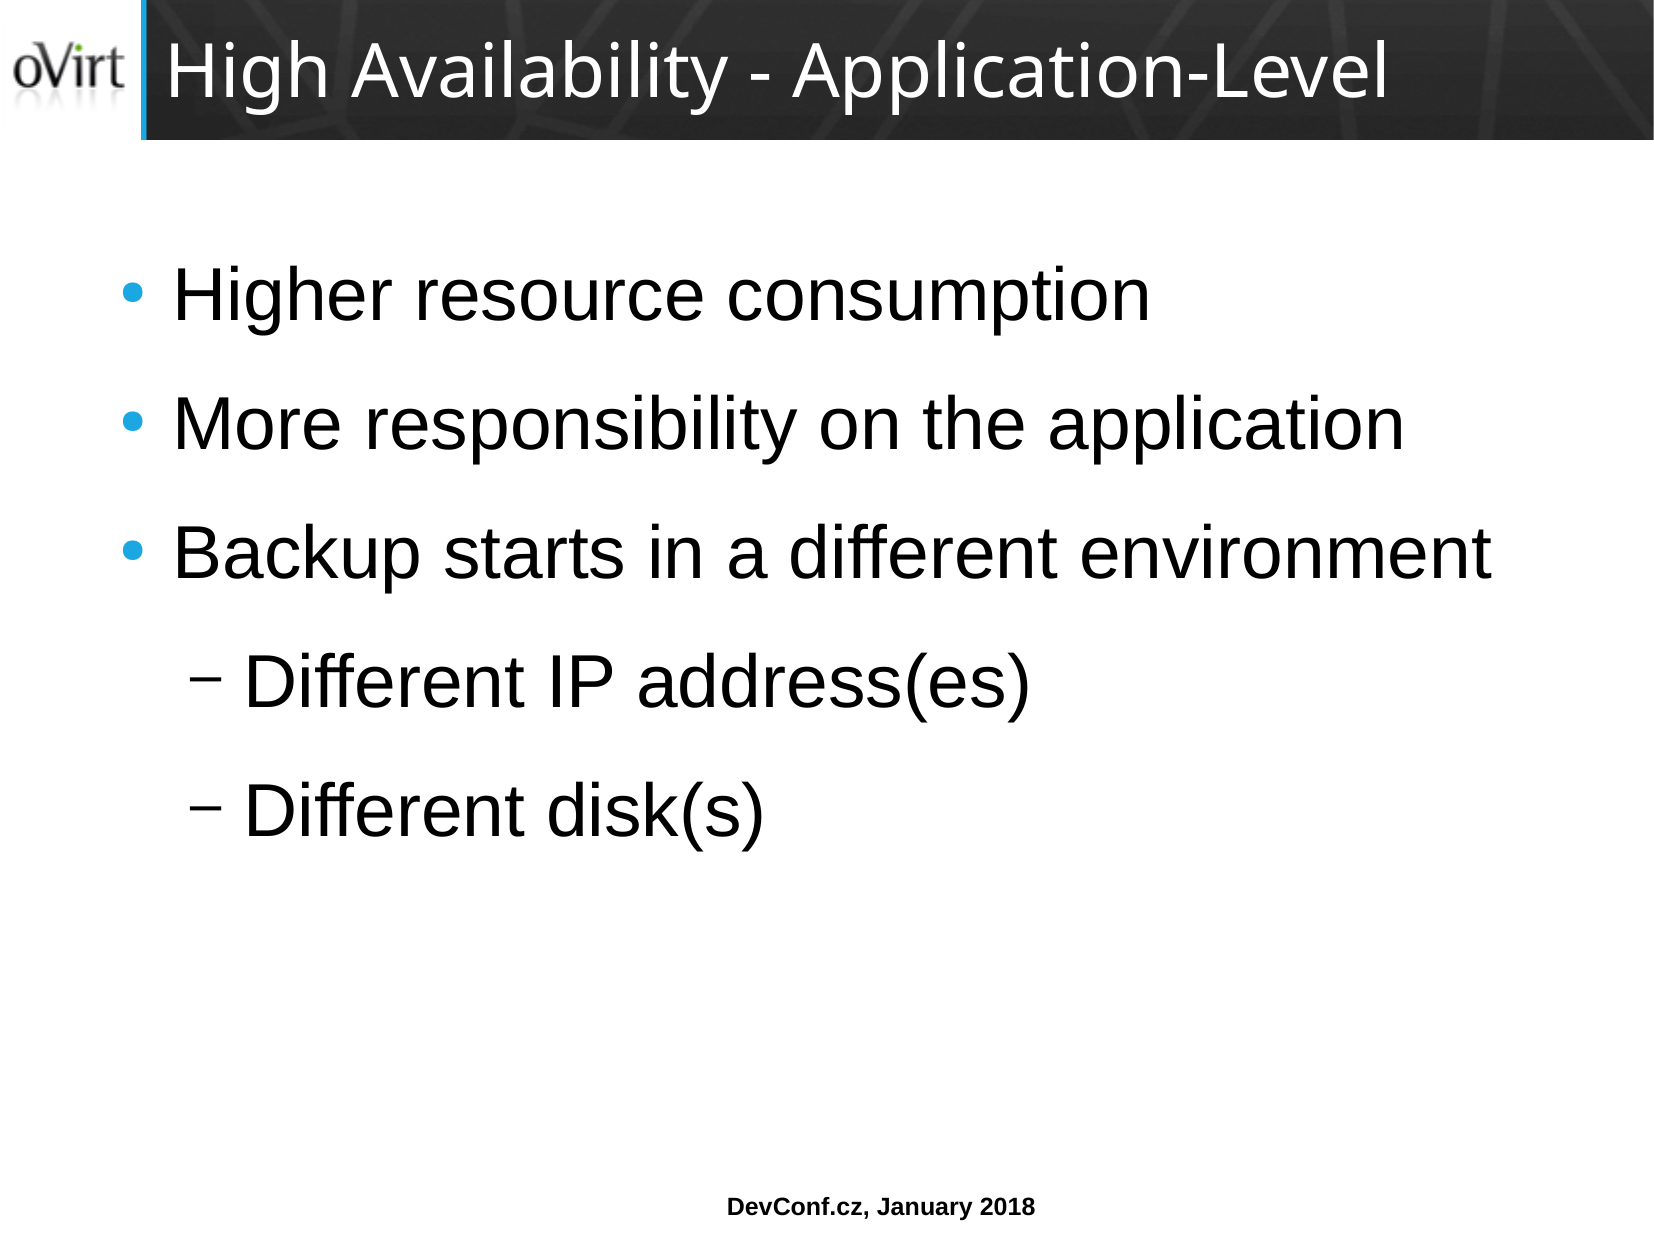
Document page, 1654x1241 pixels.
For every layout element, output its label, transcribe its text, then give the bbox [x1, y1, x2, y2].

text_box Higher resource consumption More responsibility on the application Backup starts in a different environment Different IP address(es) Different disk(s) [86, 244, 1576, 1126]
picture [0, 0, 1654, 140]
title High Availability - Application-Level [164, 11, 1653, 126]
